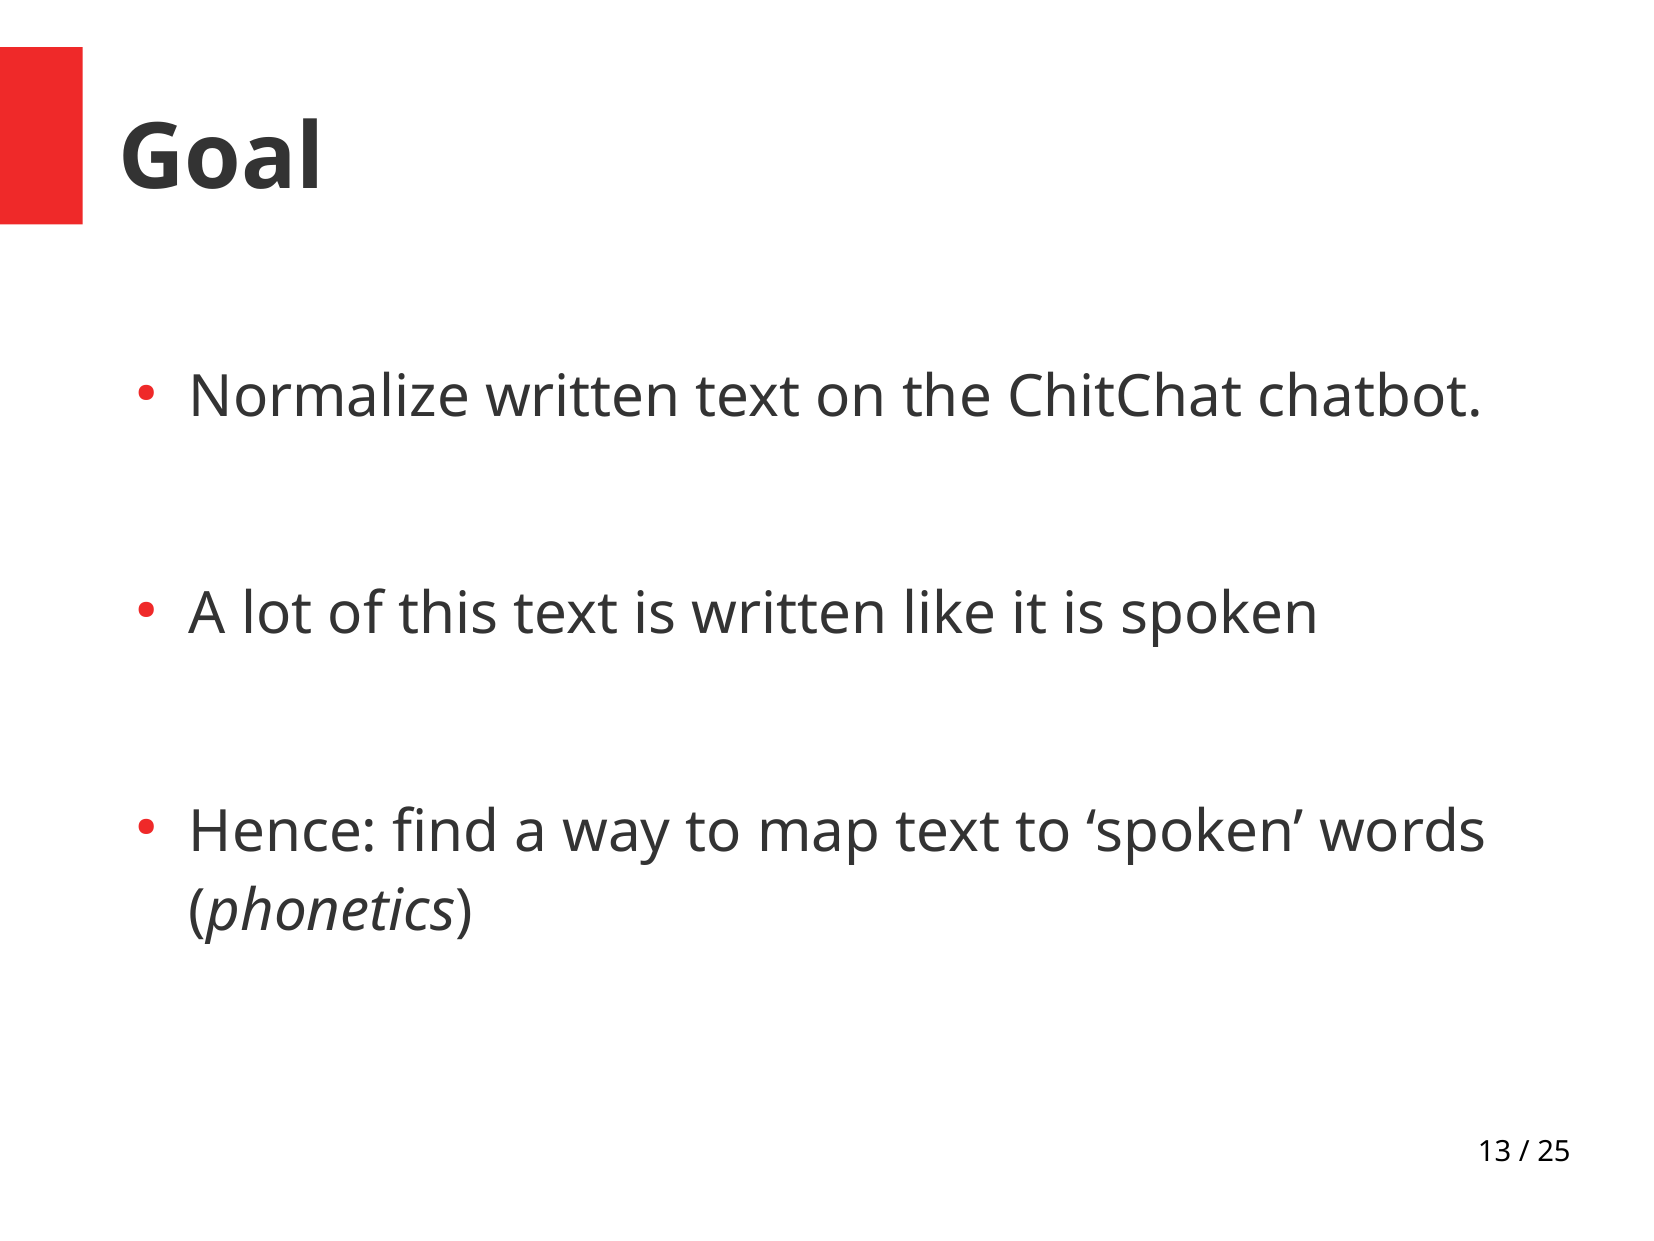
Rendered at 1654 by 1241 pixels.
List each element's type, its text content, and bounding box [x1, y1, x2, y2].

list Normalize written text on the ChitChat chatbot. A lot of this text is written like it is spoken Hence: find a way to map text to ‘spoken’ words (phonetics) [118, 354, 1536, 1074]
title Goal [118, 49, 1571, 257]
